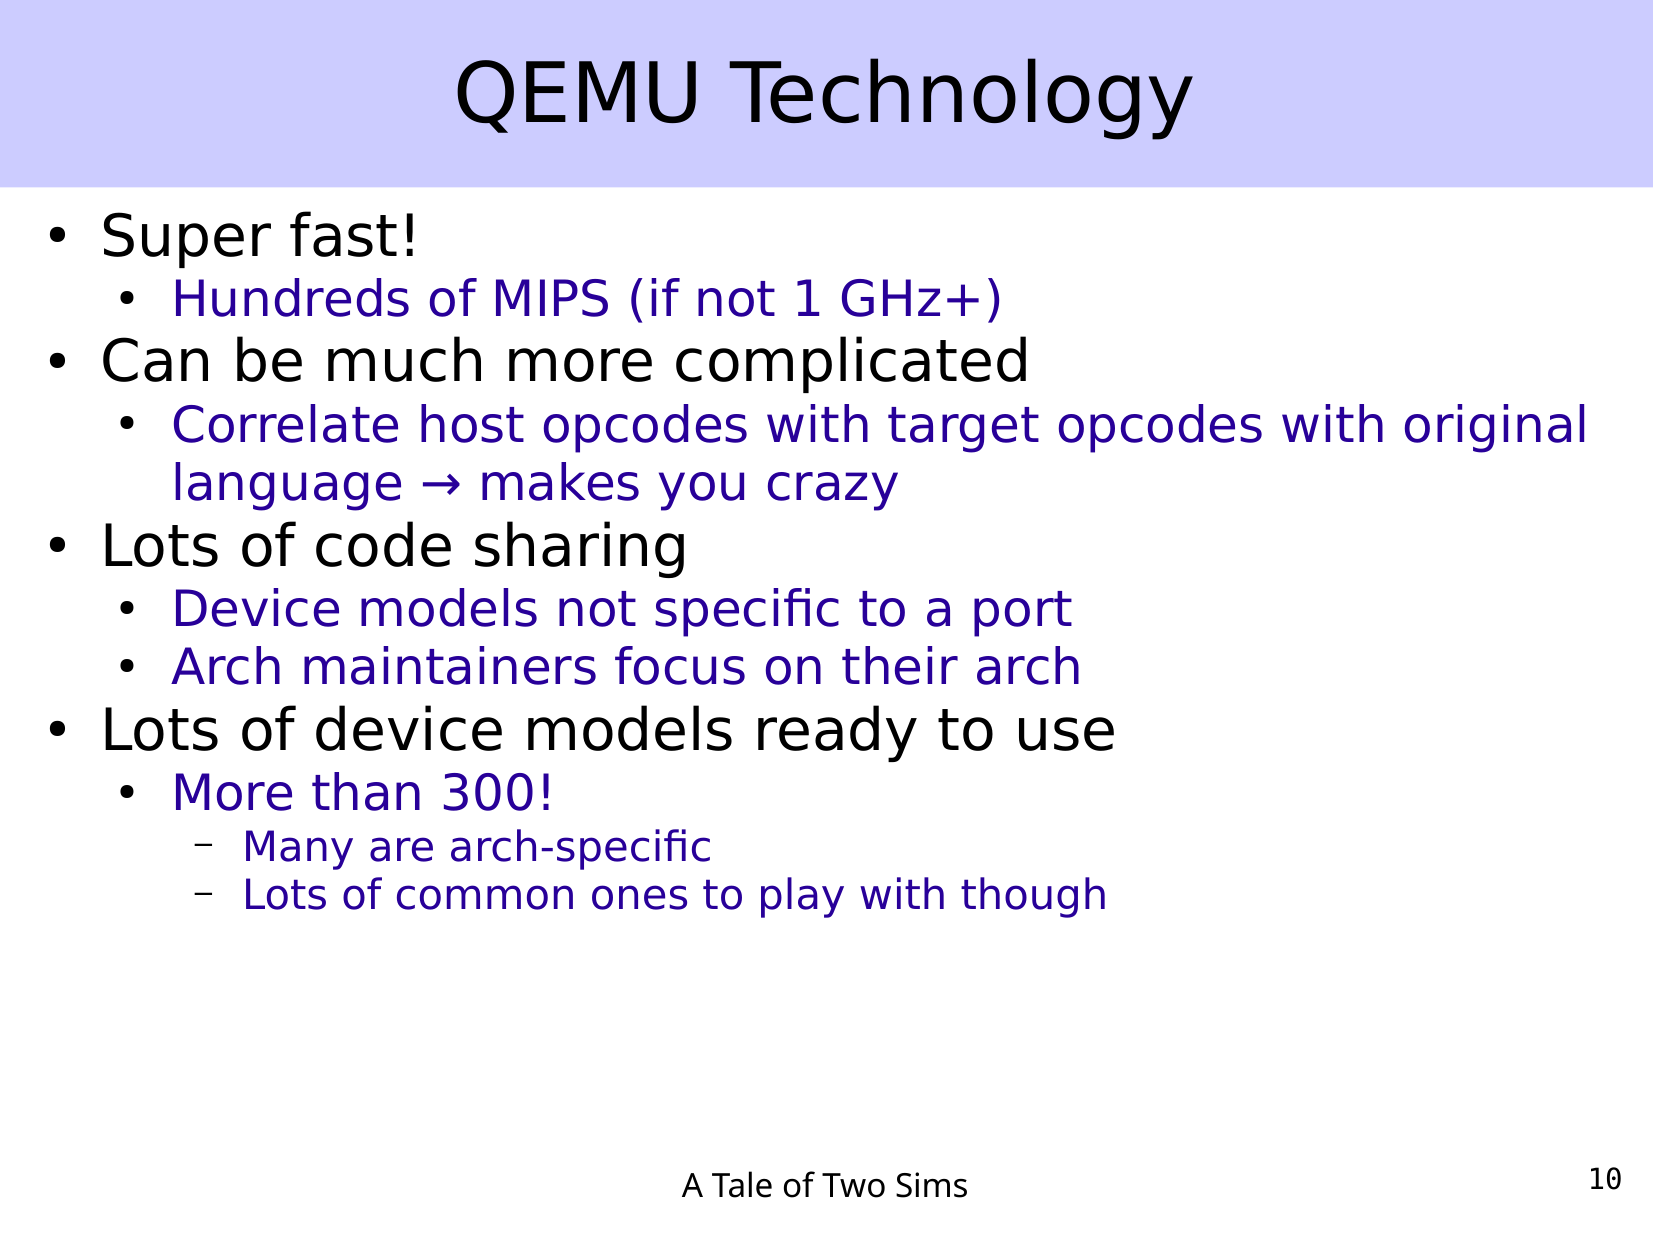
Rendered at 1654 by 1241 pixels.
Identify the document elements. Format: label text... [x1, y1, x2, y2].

list Super fast! Hundreds of MIPS (if not 1 GHz+) Can be much more complicated Correlate host opcodes with target opcodes with original language → makes you crazy Lots of code sharing Device models not specific to a port Arch maintainers focus on their arch Lots of device models ready to use More than 300! Many are arch-specific Lots of common ones to play with though [29, 201, 1620, 1151]
title QEMU Technology [0, 0, 1651, 188]
